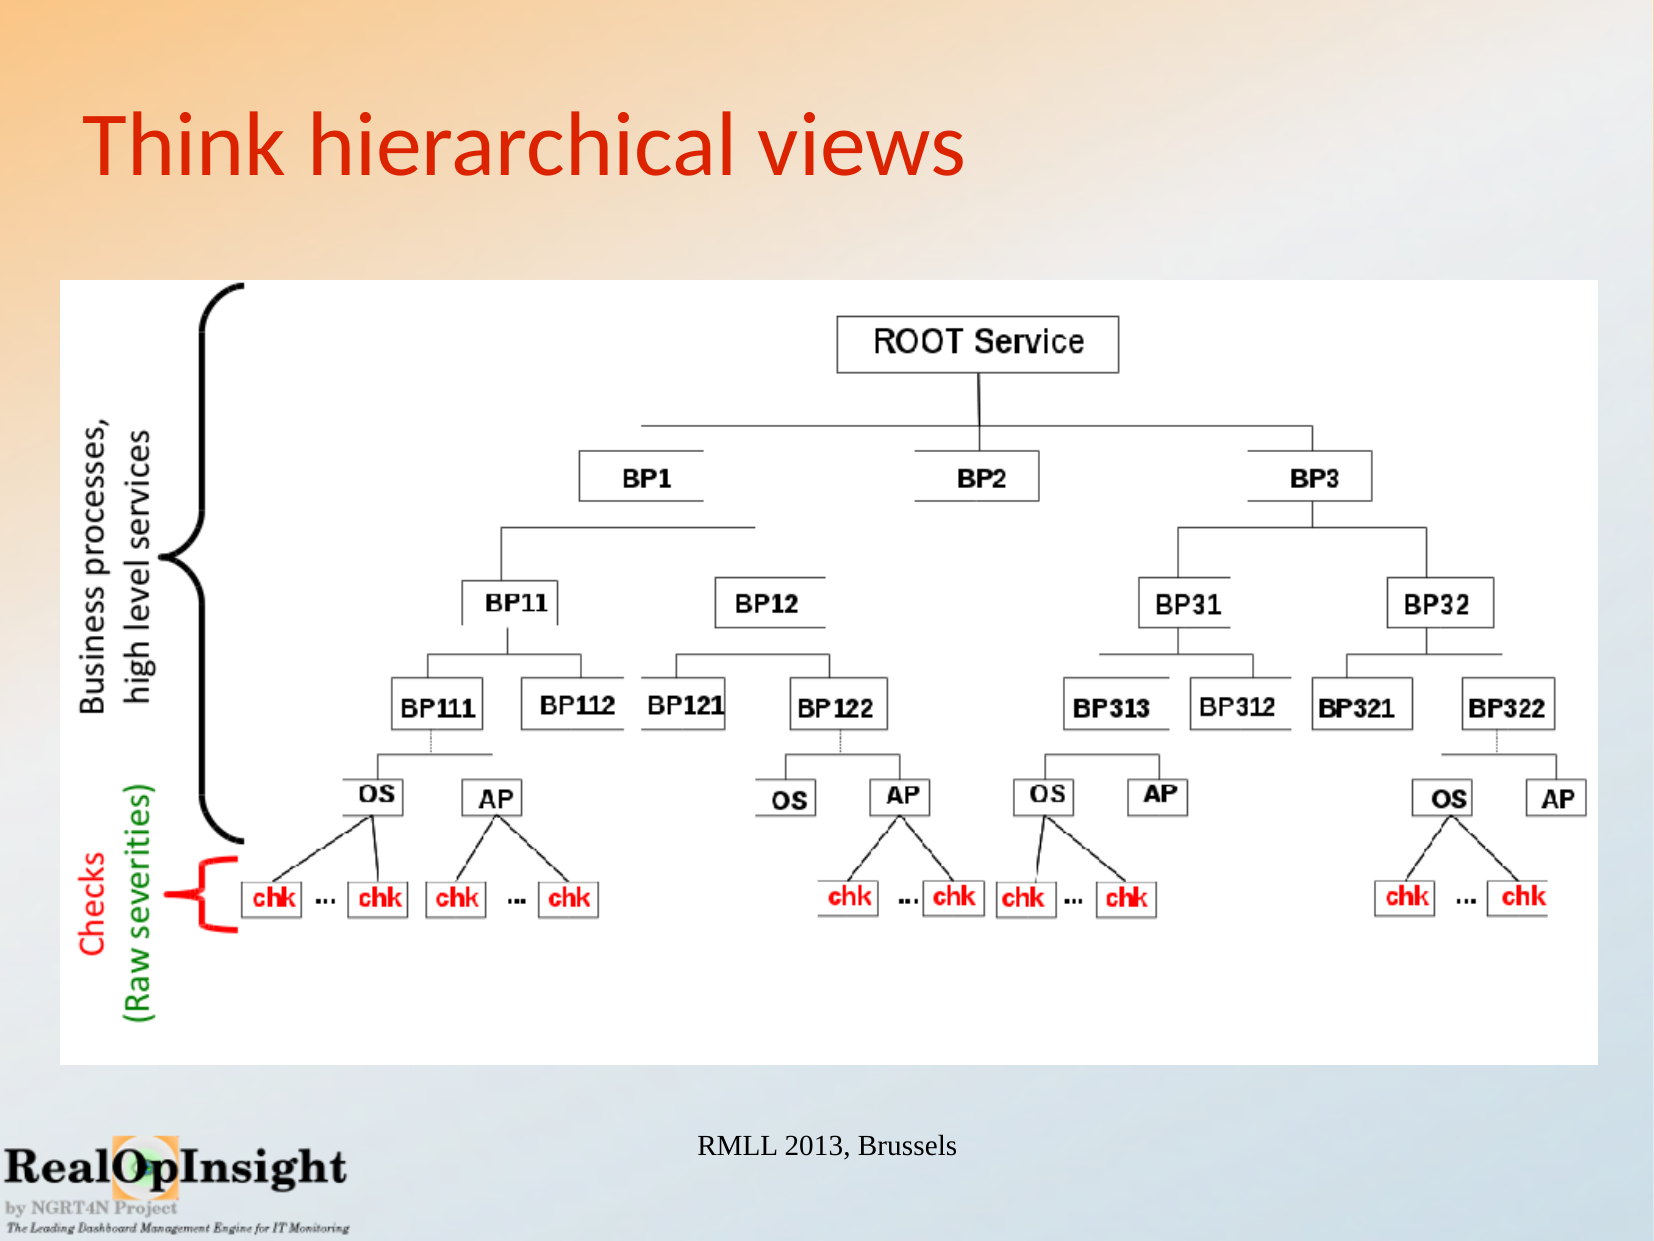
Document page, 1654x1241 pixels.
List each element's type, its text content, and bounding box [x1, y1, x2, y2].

title Think hierarchical views [82, 49, 1548, 257]
picture [0, 0, 1654, 1241]
